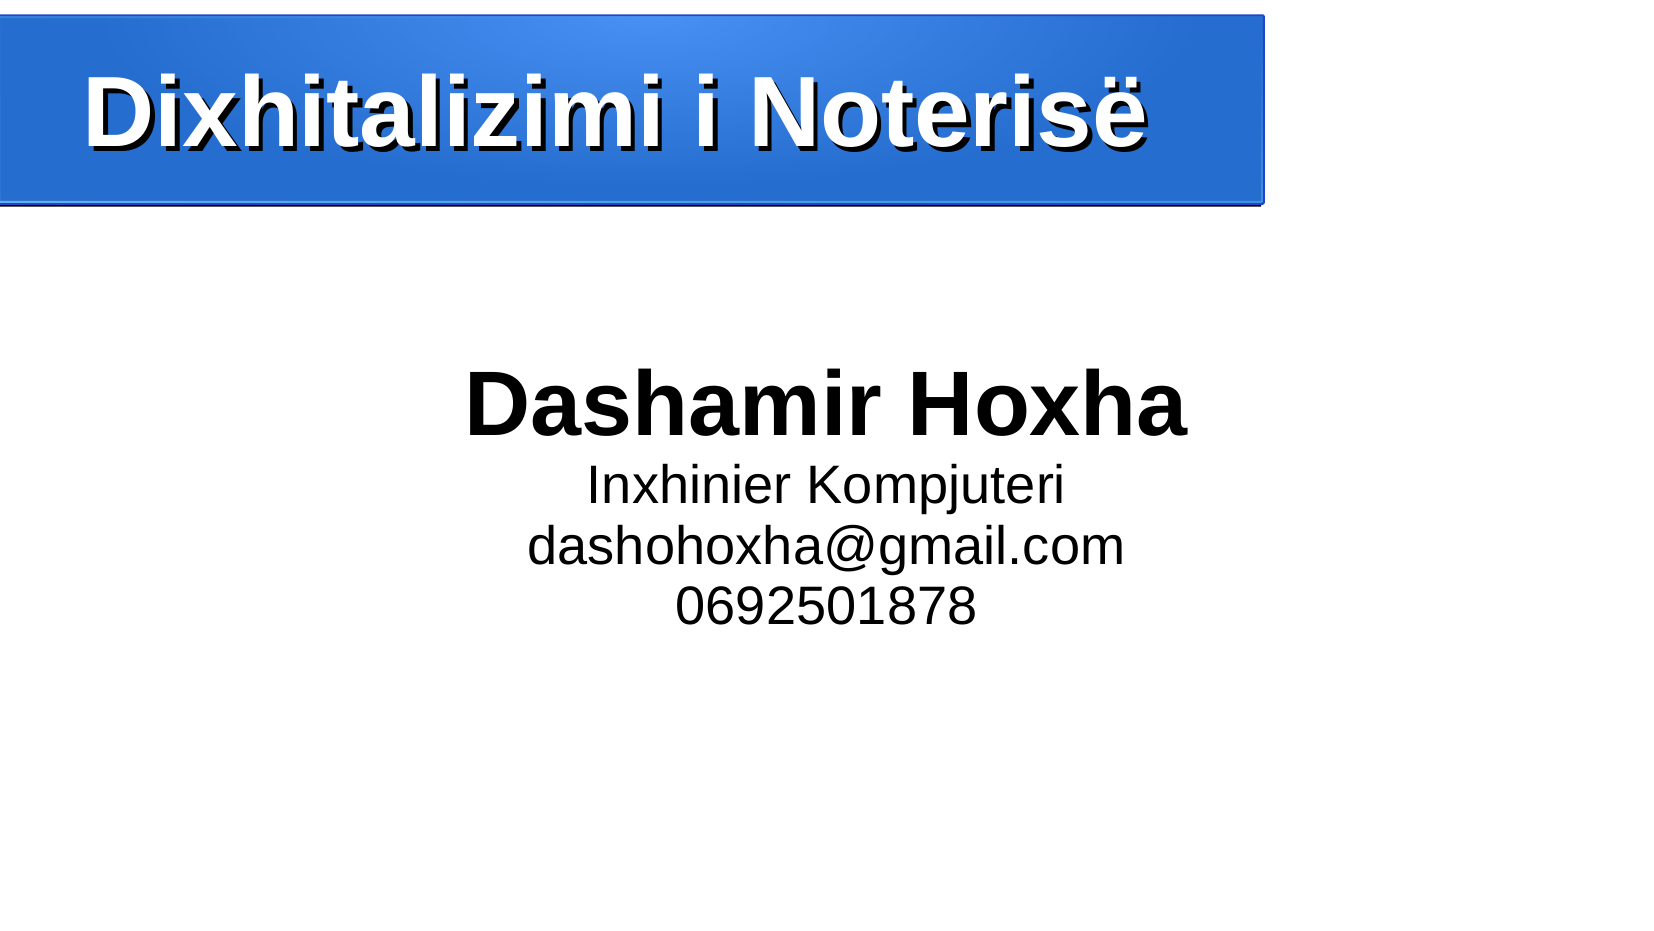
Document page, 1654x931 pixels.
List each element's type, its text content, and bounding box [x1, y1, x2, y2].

title Dixhitalizimi i Noterisë [82, 35, 1235, 189]
subtitle Dashamir Hoxha Inxhinier Kompjuteri dashohoxha@gmail.com 0692501878 [82, 224, 1571, 764]
